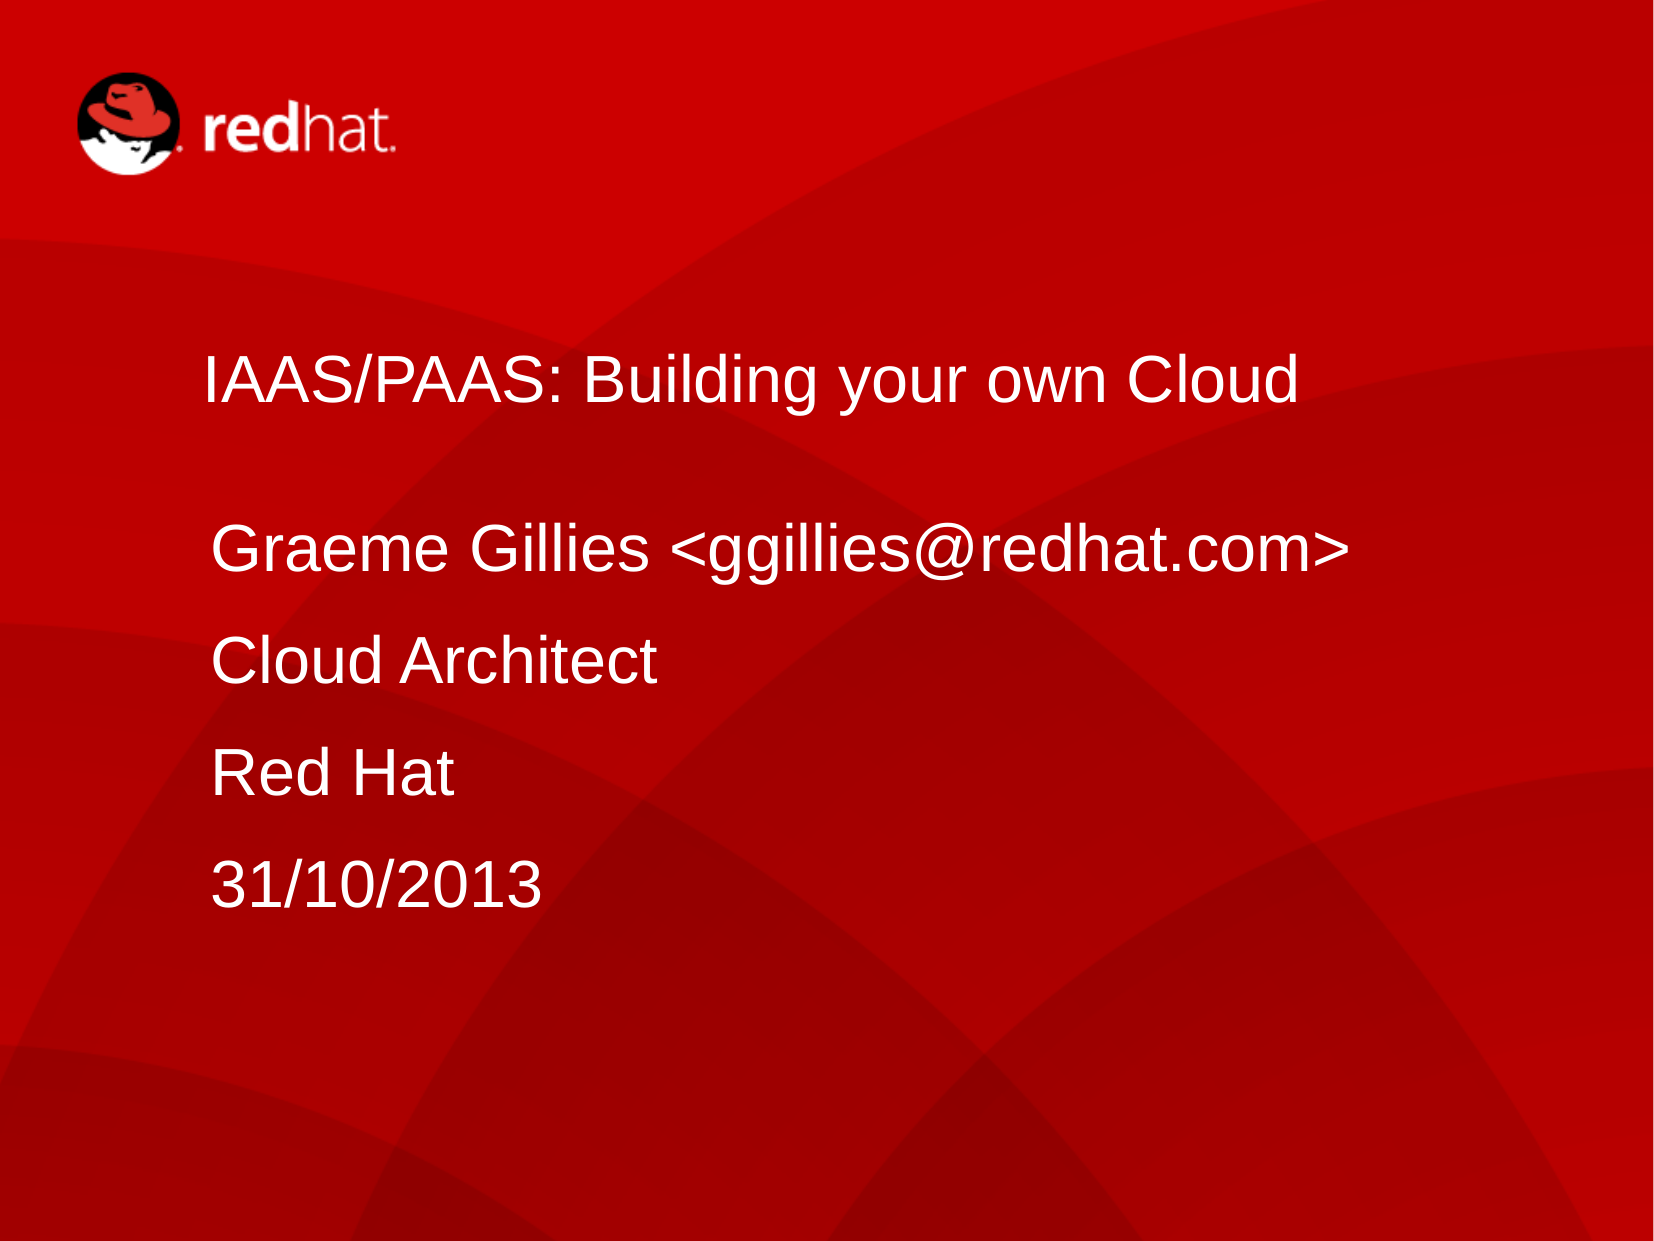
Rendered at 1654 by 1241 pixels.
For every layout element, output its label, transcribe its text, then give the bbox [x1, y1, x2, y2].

text_box IAAS/PAAS: Building your own Cloud [187, 297, 1426, 433]
text_box Graeme Gillies <ggillies@redhat.com> Cloud Architect Red Hat 31/10/2013 [195, 465, 1426, 892]
picture [0, 0, 1654, 1241]
